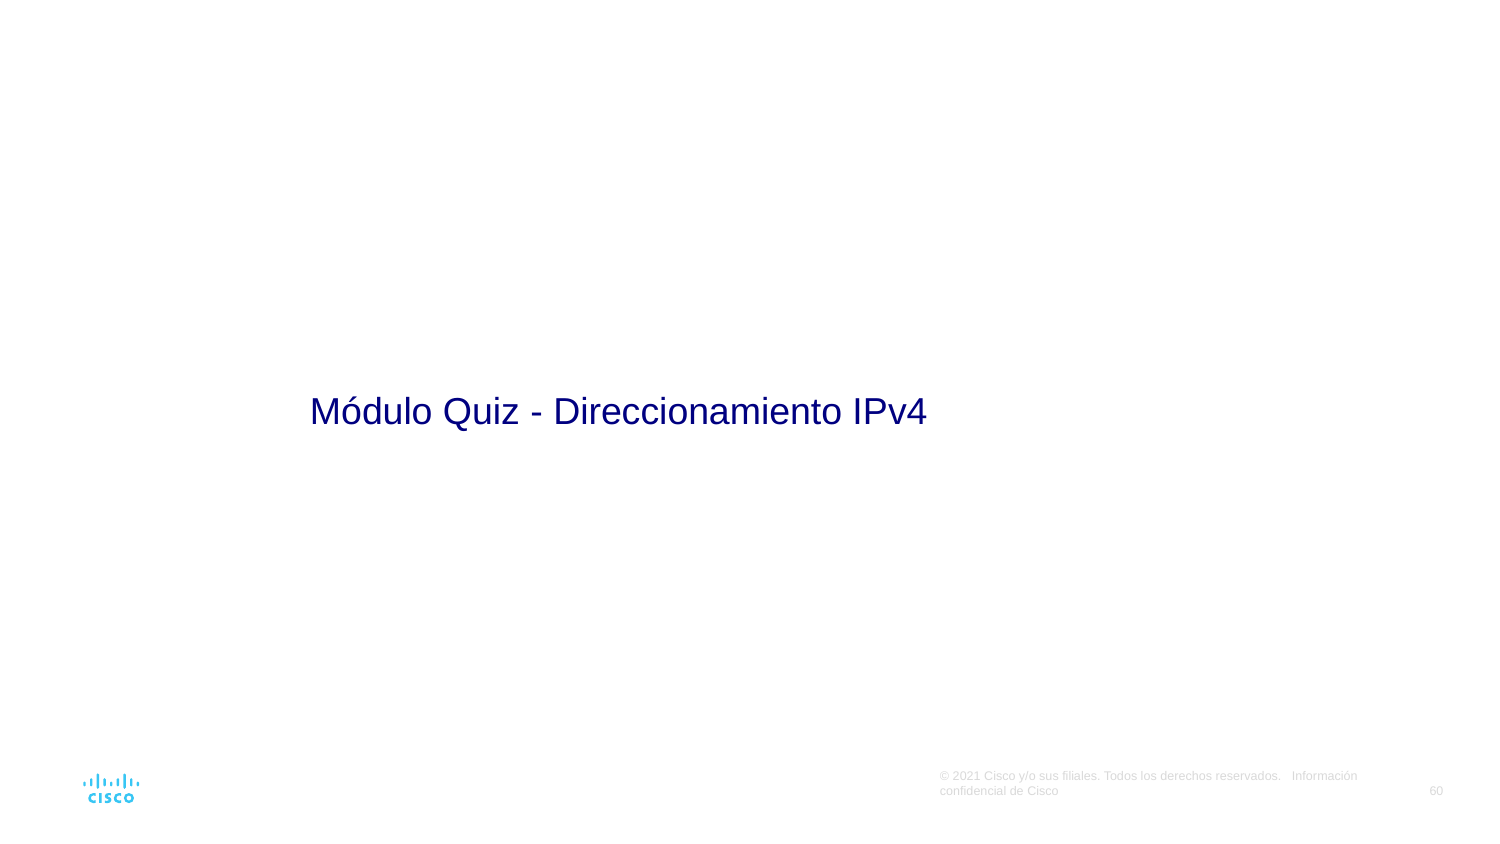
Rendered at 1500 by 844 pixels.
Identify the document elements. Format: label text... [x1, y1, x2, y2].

text_box Módulo Quiz - Direccionamiento IPv4 [295, 383, 1142, 458]
